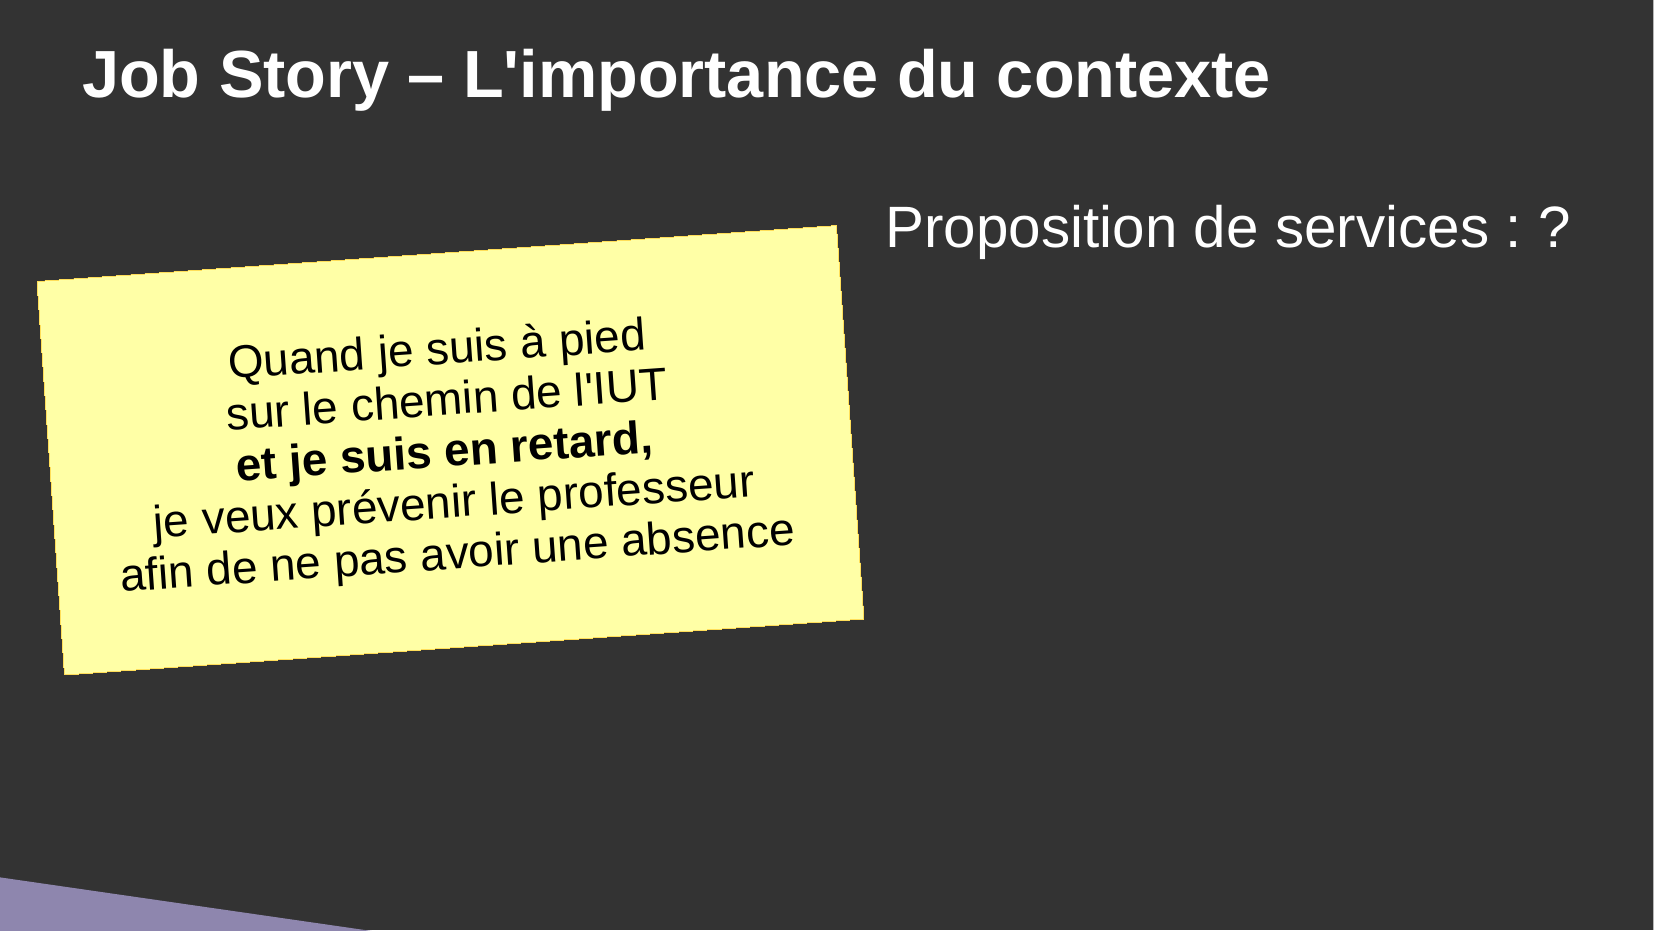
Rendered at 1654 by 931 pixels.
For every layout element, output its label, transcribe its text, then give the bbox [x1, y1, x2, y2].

text_box Quand je suis à pied sur le chemin de l'IUT et je suis en retard, je veux prévenir le professeur afin de ne pas avoir une absence [37, 225, 864, 675]
list Proposition de services : ? [885, 194, 1620, 272]
title Job Story – L'importance du contexte [82, 37, 1571, 122]
text_box [0, 877, 372, 931]
